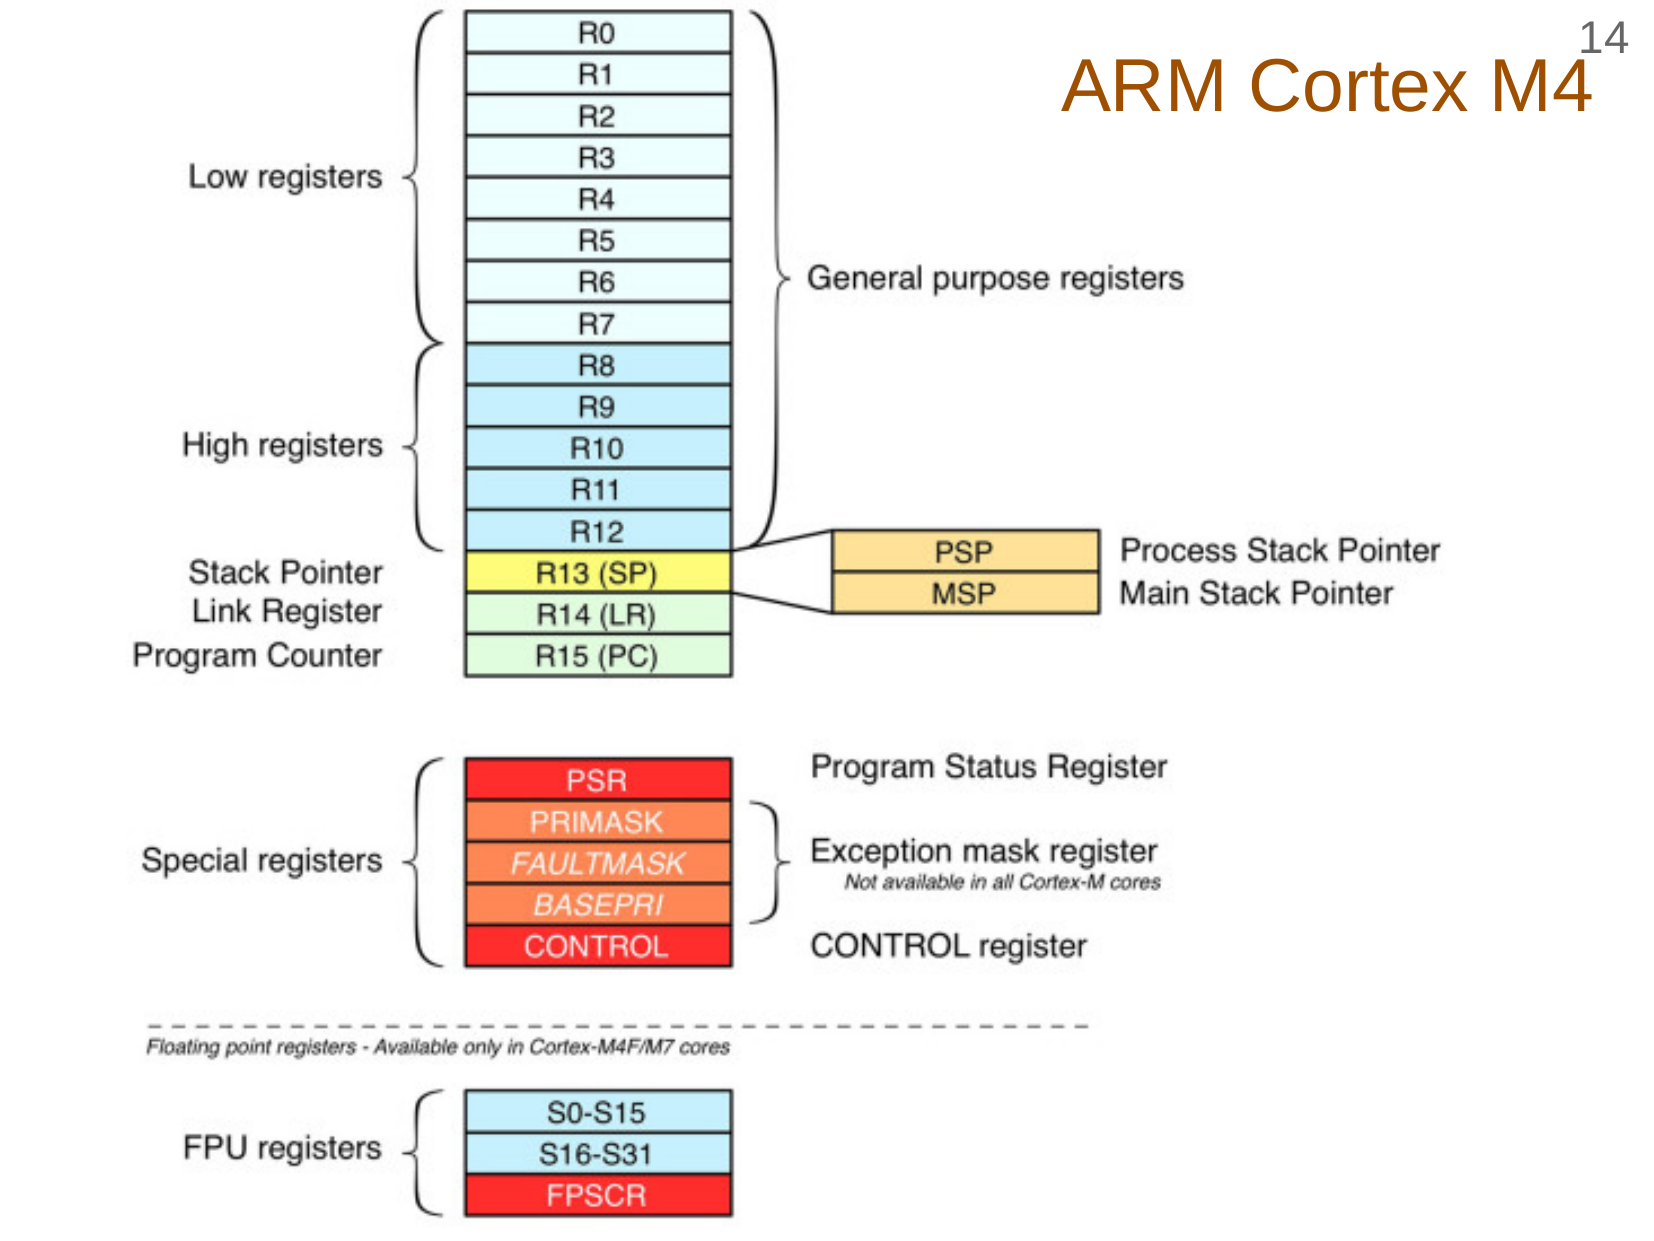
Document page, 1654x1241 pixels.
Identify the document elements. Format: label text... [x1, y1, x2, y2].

picture [37, 0, 1477, 1241]
title ARM Cortex M4 [59, 29, 1595, 148]
